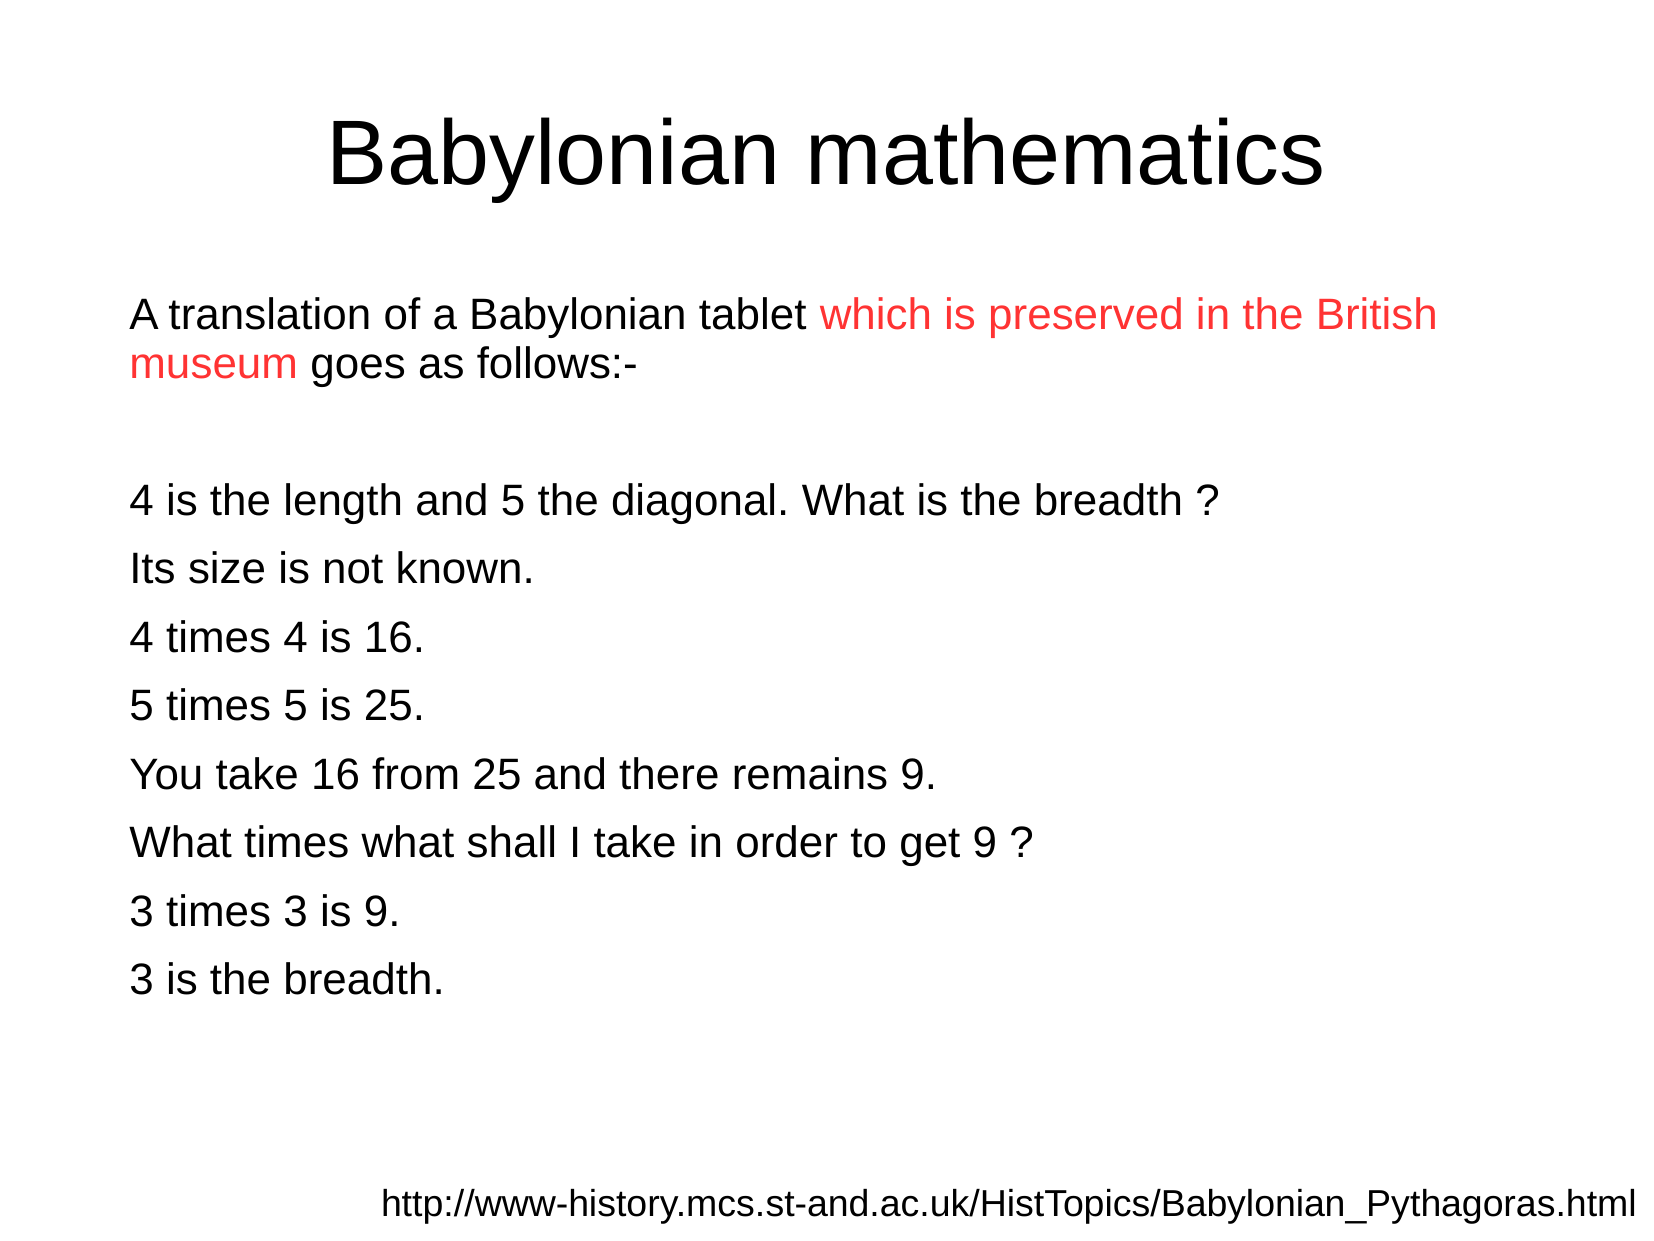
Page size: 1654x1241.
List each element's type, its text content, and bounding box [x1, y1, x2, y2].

title Babylonian mathematics [82, 49, 1571, 257]
text_box http://www-history.mcs.st-and.ac.uk/HistTopics/Babylonian_Pythagoras.html [366, 1174, 1653, 1232]
list A translation of a Babylonian tablet which is preserved in the British museum goes as follows:- 4 is the length and 5 the diagonal. What is the breadth ? Its size is not known. 4 times 4 is 16. 5 times 5 is 25. You take 16 from 25 and there remains 9. What times what shall I take in order to get 9 ? 3 times 3 is 9. 3 is the breadth. [82, 290, 1571, 1010]
